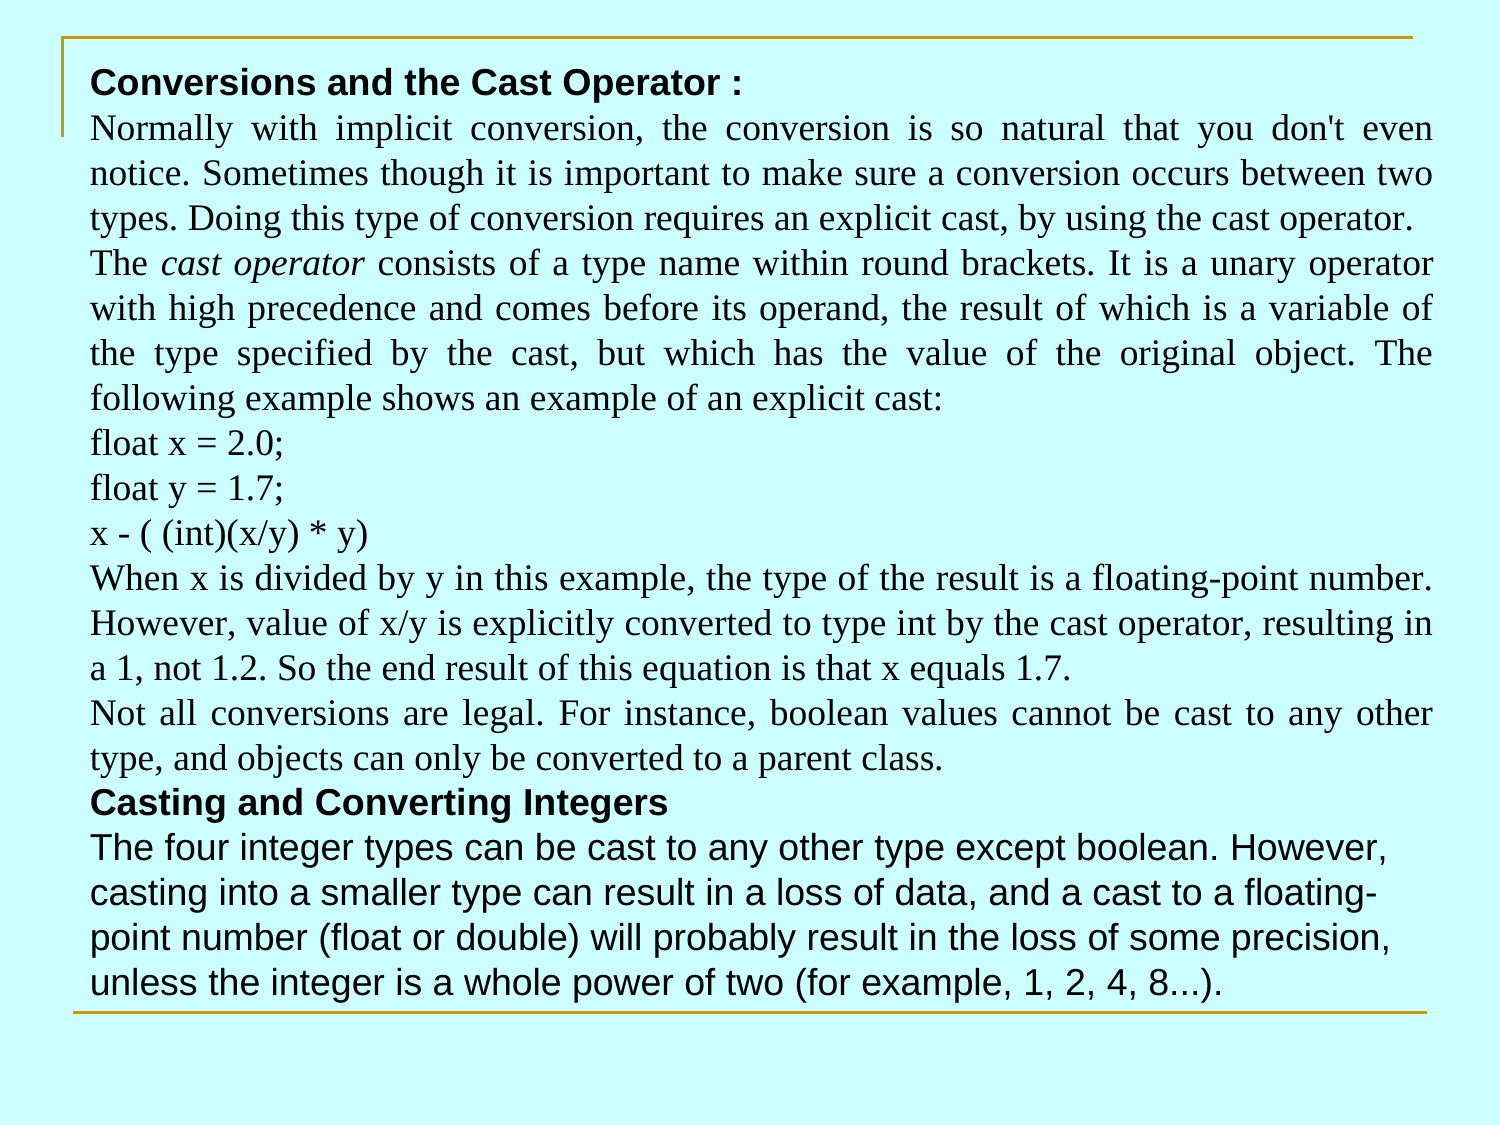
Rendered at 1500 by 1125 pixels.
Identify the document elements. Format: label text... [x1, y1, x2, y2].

text_box Conversions and the Cast Operator : Normally with implicit conversion, the conversion is so natural that you don't even notice. Sometimes though it is important to make sure a conversion occurs between two types. Doing this type of conversion requires an explicit cast, by using the cast operator. The cast operator consists of a type name within round brackets. It is a unary operator with high precedence and comes before its operand, the result of which is a variable of the type specified by the cast, but which has the value of the original object. The following example shows an example of an explicit cast: float x = 2.0; float y = 1.7; x - ( (int)(x/y) * y) When x is divided by y in this example, the type of the result is a floating-point number. However, value of x/y is explicitly converted to type int by the cast operator, resulting in a 1, not 1.2. So the end result of this equation is that x equals 1.7. Not all conversions are legal. For instance, boolean values cannot be cast to any other type, and objects can only be converted to a parent class. Casting and Converting Integers The four integer types can be cast to any other type except boolean. However, casting into a smaller type can result in a loss of data, and a cast to a floating-point number (float or double) will probably result in the loss of some precision, unless the integer is a whole power of two (for example, 1, 2, 4, 8...). [74, 49, 1450, 1056]
